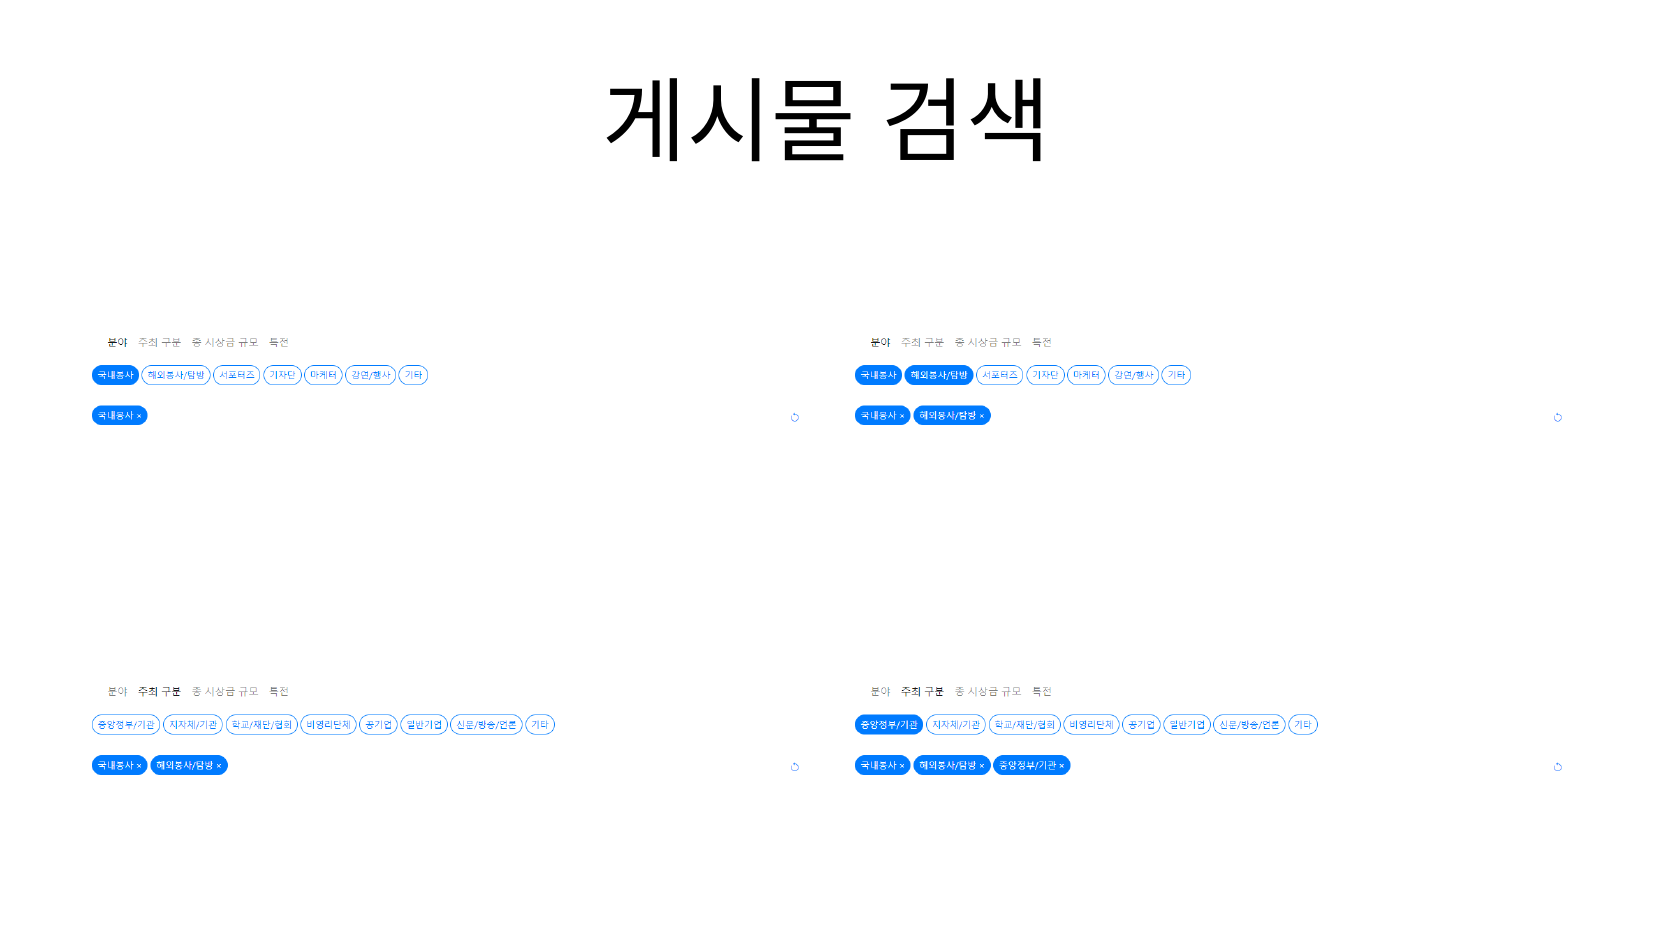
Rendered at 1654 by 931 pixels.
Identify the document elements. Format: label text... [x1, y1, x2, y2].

picture [845, 324, 1572, 430]
title 게시물 검색 [82, 37, 1571, 193]
picture [82, 324, 809, 430]
picture [845, 673, 1572, 780]
picture [82, 673, 809, 780]
